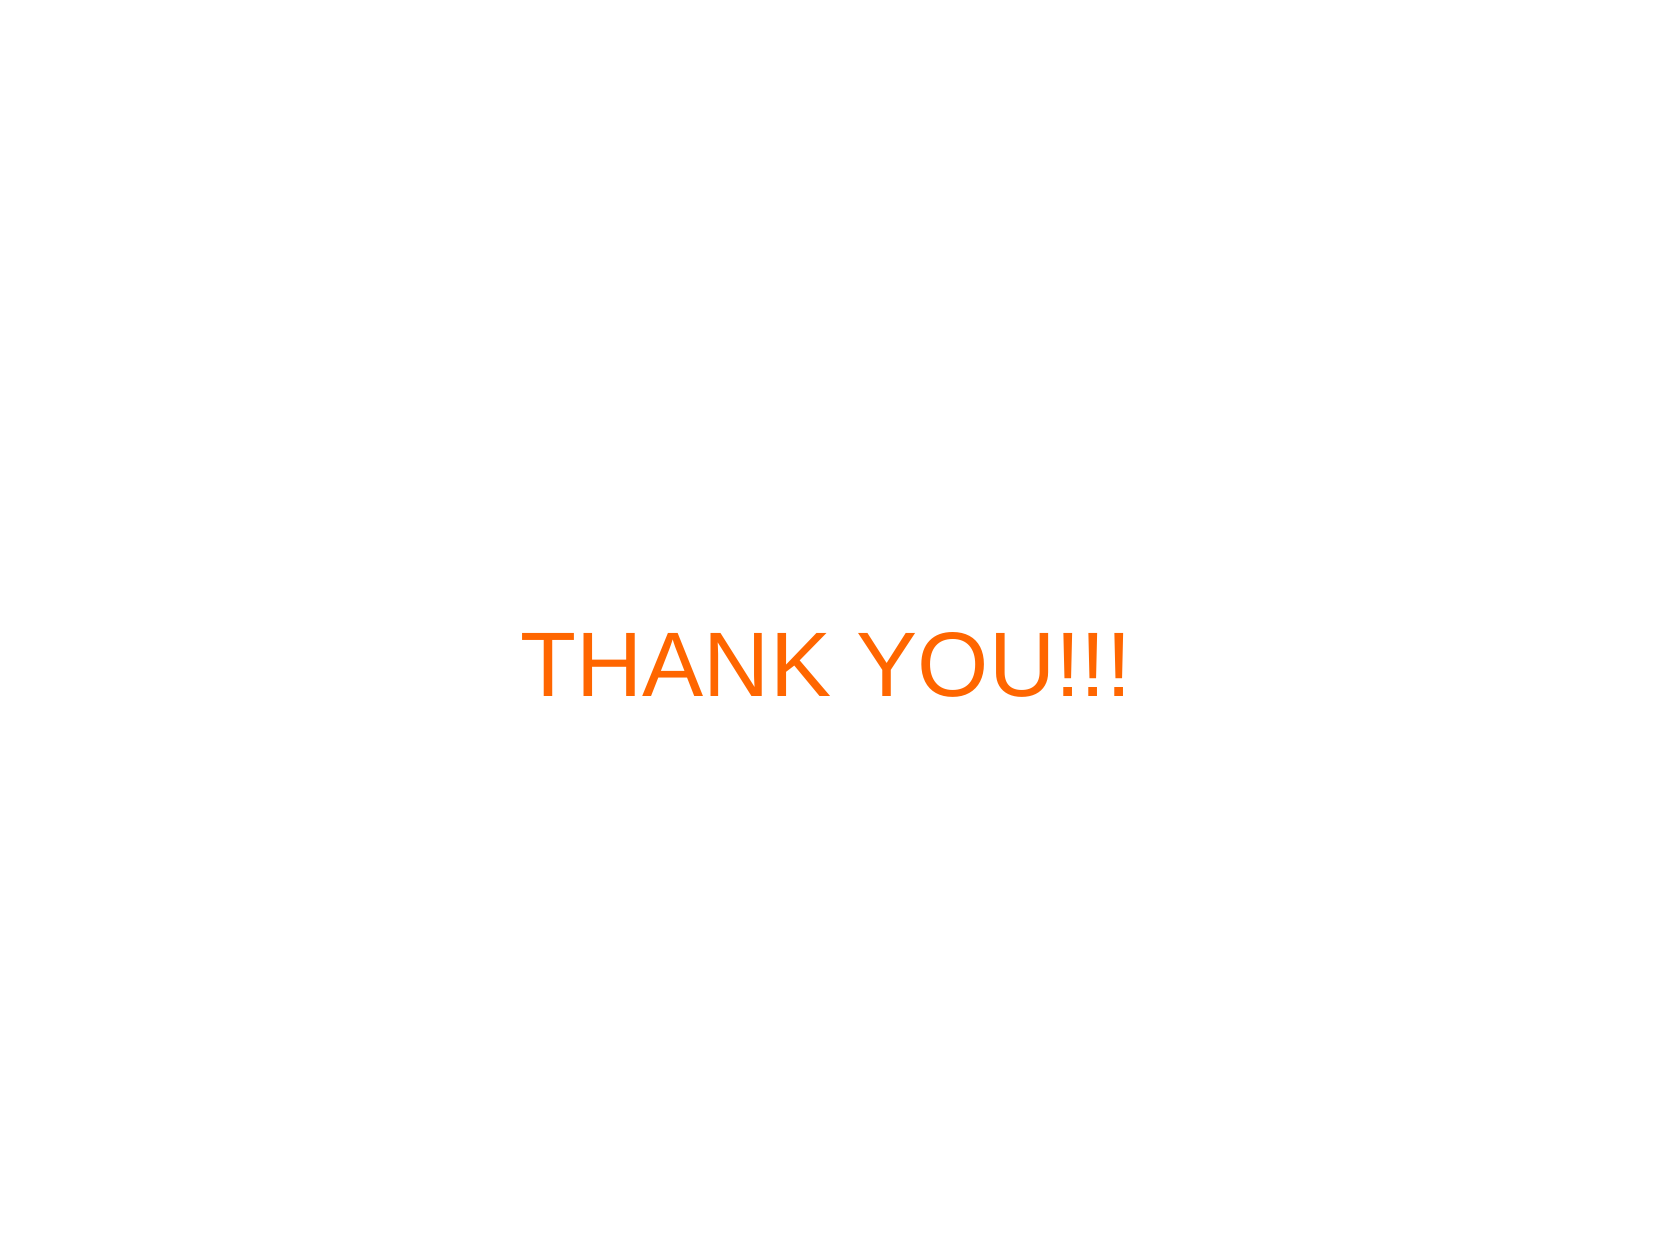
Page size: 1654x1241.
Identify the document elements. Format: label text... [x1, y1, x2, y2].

title THANK YOU!!! [82, 49, 1571, 1241]
